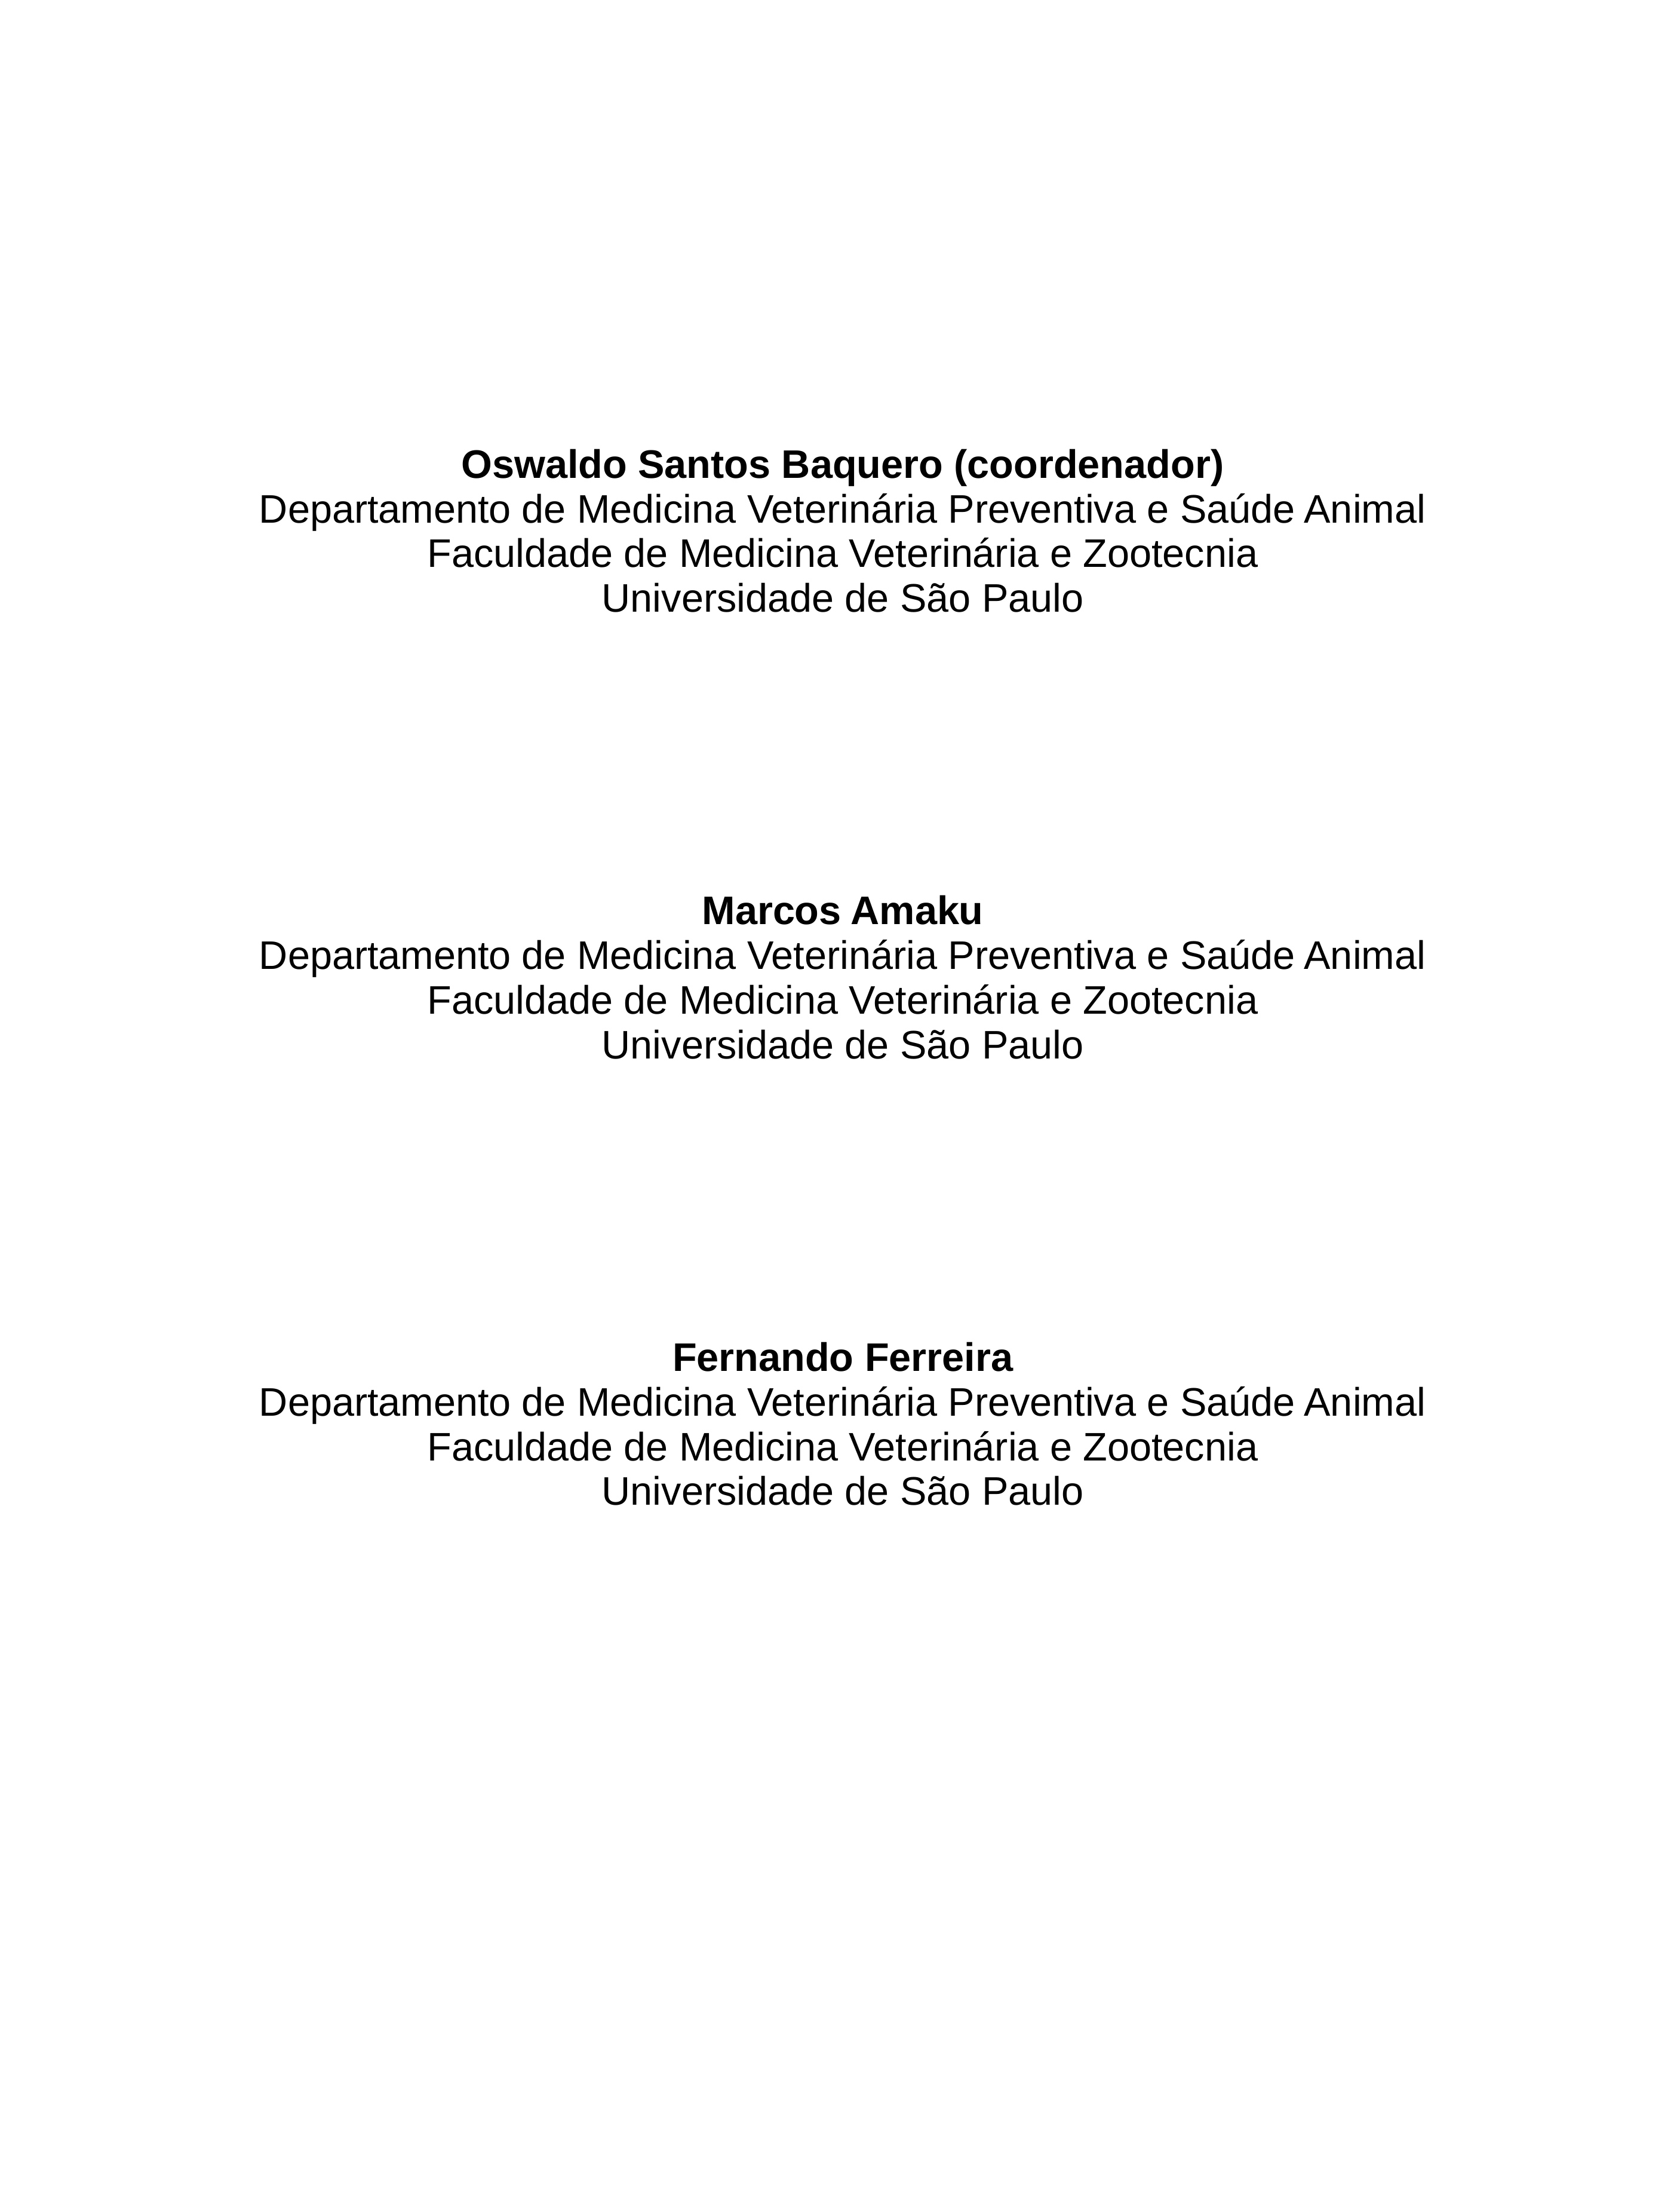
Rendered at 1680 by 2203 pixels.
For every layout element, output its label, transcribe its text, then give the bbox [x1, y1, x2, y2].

text_box Oswaldo Santos Baquero (coordenador) Departamento de Medicina Veterinária Preventiva e Saúde Animal Faculdade de Medicina Veterinária e Zootecnia Universidade de São Paulo Marcos Amaku Departamento de Medicina Veterinária Preventiva e Saúde Animal Faculdade de Medicina Veterinária e Zootecnia Universidade de São Paulo Fernando Ferreira Departamento de Medicina Veterinária Preventiva e Saúde Animal Faculdade de Medicina Veterinária e Zootecnia Universidade de São Paulo [250, 437, 1443, 1515]
